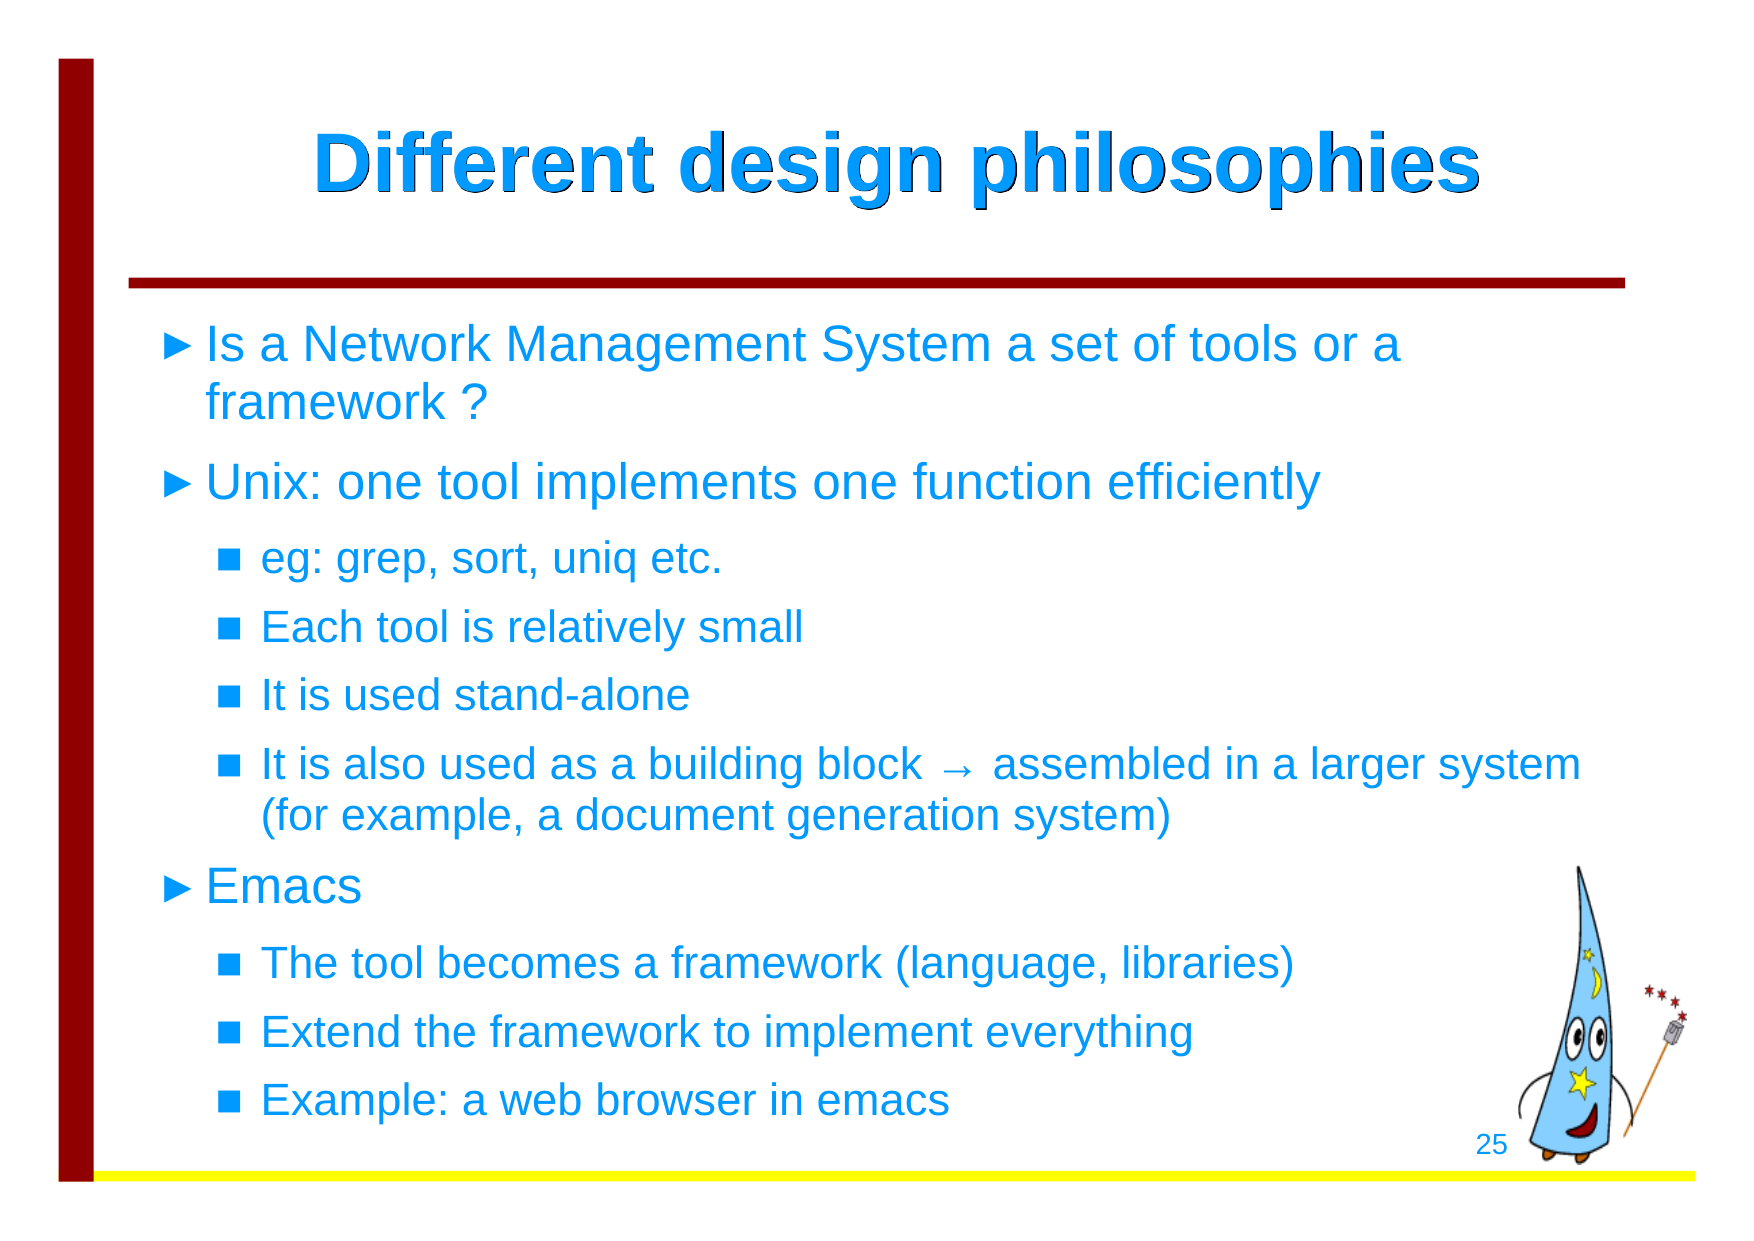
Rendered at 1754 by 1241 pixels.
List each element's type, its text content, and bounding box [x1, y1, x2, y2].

picture [1518, 865, 1687, 1165]
title Different design philosophies [152, 74, 1643, 252]
list Is a Network Management System a set of tools or a framework ? Unix: one tool implements one function efficiently eg: grep, sort, uniq etc. Each tool is relatively small It is used stand-alone It is also used as a building block → assembled in a larger system (for example, a document generation system) Emacs The tool becomes a framework (language, libraries) Extend the framework to implement everything Example: a web browser in emacs [140, 315, 1614, 1134]
